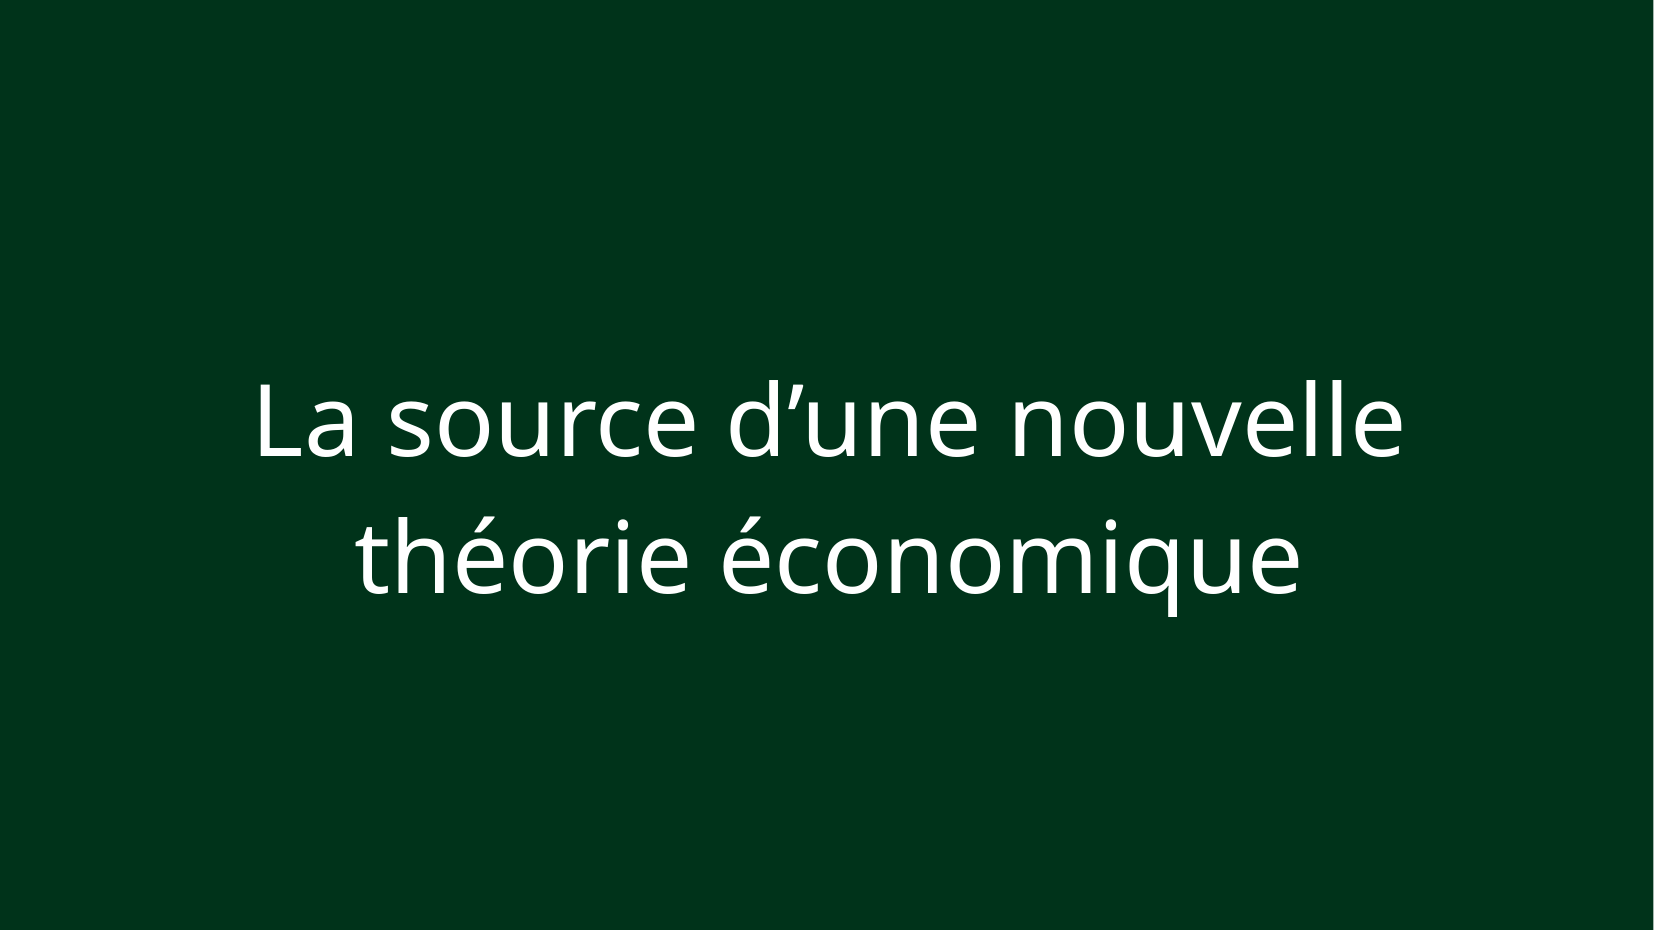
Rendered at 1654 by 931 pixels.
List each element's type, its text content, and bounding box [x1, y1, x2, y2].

text_box La source d’une nouvelle théorie économique [165, 342, 1495, 582]
